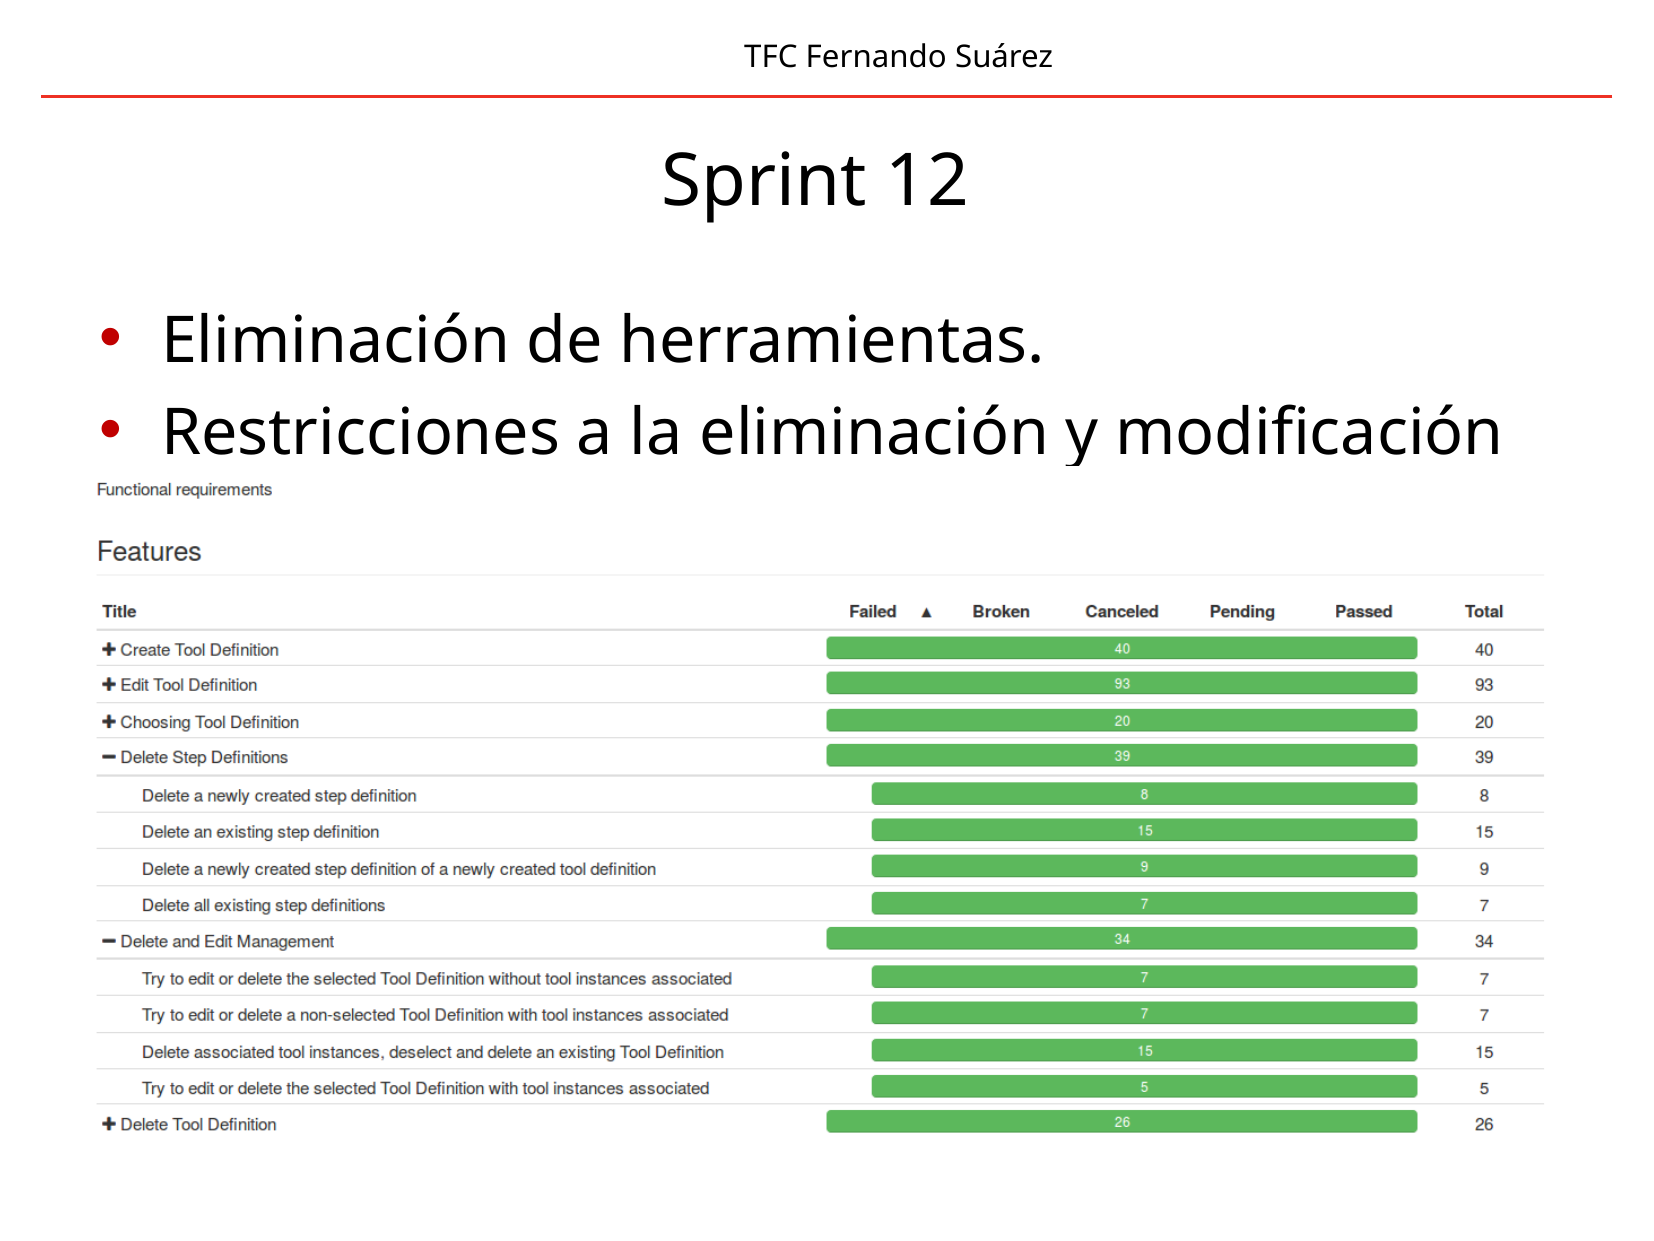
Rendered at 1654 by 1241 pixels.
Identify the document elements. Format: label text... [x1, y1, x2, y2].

list Eliminación de herramientas. Restricciones a la eliminación y modificación de herramientas. Tests de regresión. [82, 289, 1571, 1063]
title Sprint 12 [71, 73, 1560, 280]
picture [82, 466, 1552, 1153]
